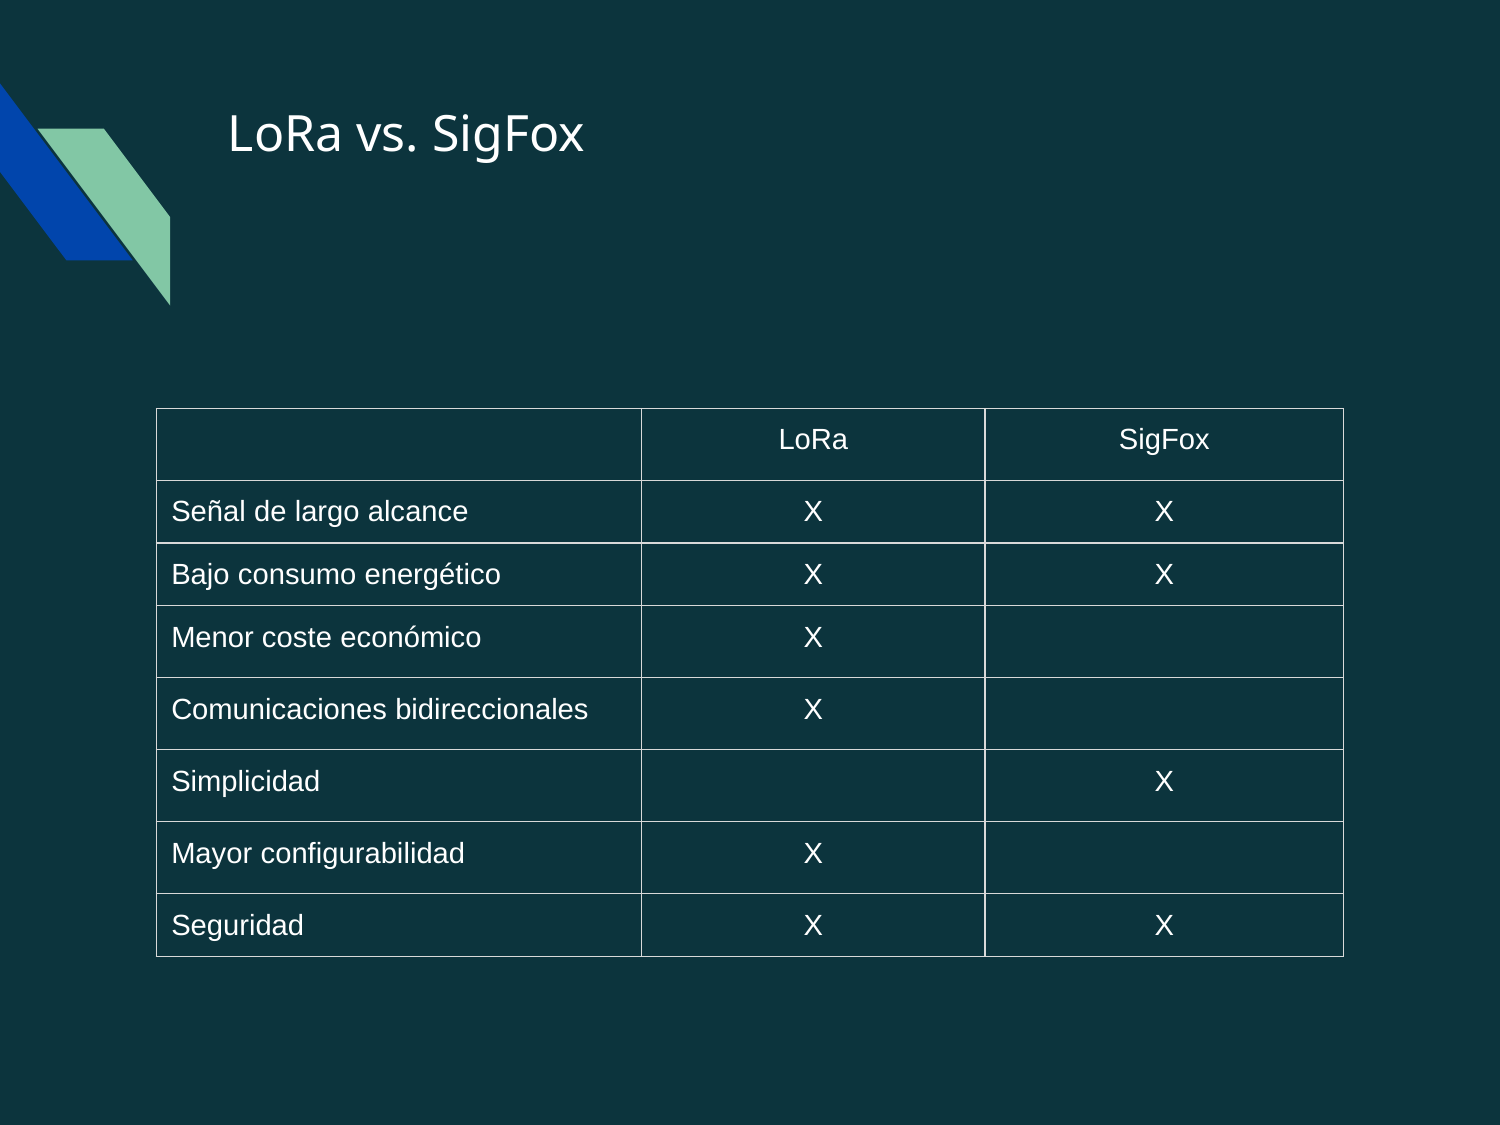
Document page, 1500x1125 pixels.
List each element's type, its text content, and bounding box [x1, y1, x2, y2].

table_cell [642, 750, 984, 821]
table_cell [986, 606, 1343, 677]
table_header SigFox [986, 409, 1343, 480]
table_cell X [642, 481, 984, 542]
table_cell [986, 822, 1343, 893]
table_cell Señal de largo alcance [157, 481, 641, 542]
table_cell Simplicidad [157, 750, 641, 821]
table_cell X [642, 678, 984, 749]
table_cell [986, 678, 1343, 749]
table_header [157, 409, 641, 480]
table_cell X [986, 544, 1343, 605]
table_cell X [642, 606, 984, 677]
table_cell X [986, 481, 1343, 542]
table_cell Menor coste económico [157, 606, 641, 677]
table_header LoRa [642, 409, 984, 480]
table_cell X [986, 750, 1343, 821]
table_cell X [986, 894, 1343, 956]
table_cell Comunicaciones bidireccionales [157, 678, 641, 749]
table_cell Bajo consumo energético [157, 544, 641, 605]
table_cell Mayor configurabilidad [157, 822, 641, 893]
table_cell X [642, 544, 984, 605]
table_cell X [642, 822, 984, 893]
title LoRa vs. SigFox [212, 86, 1368, 287]
table_cell X [642, 894, 984, 956]
table_cell Seguridad [157, 894, 641, 956]
